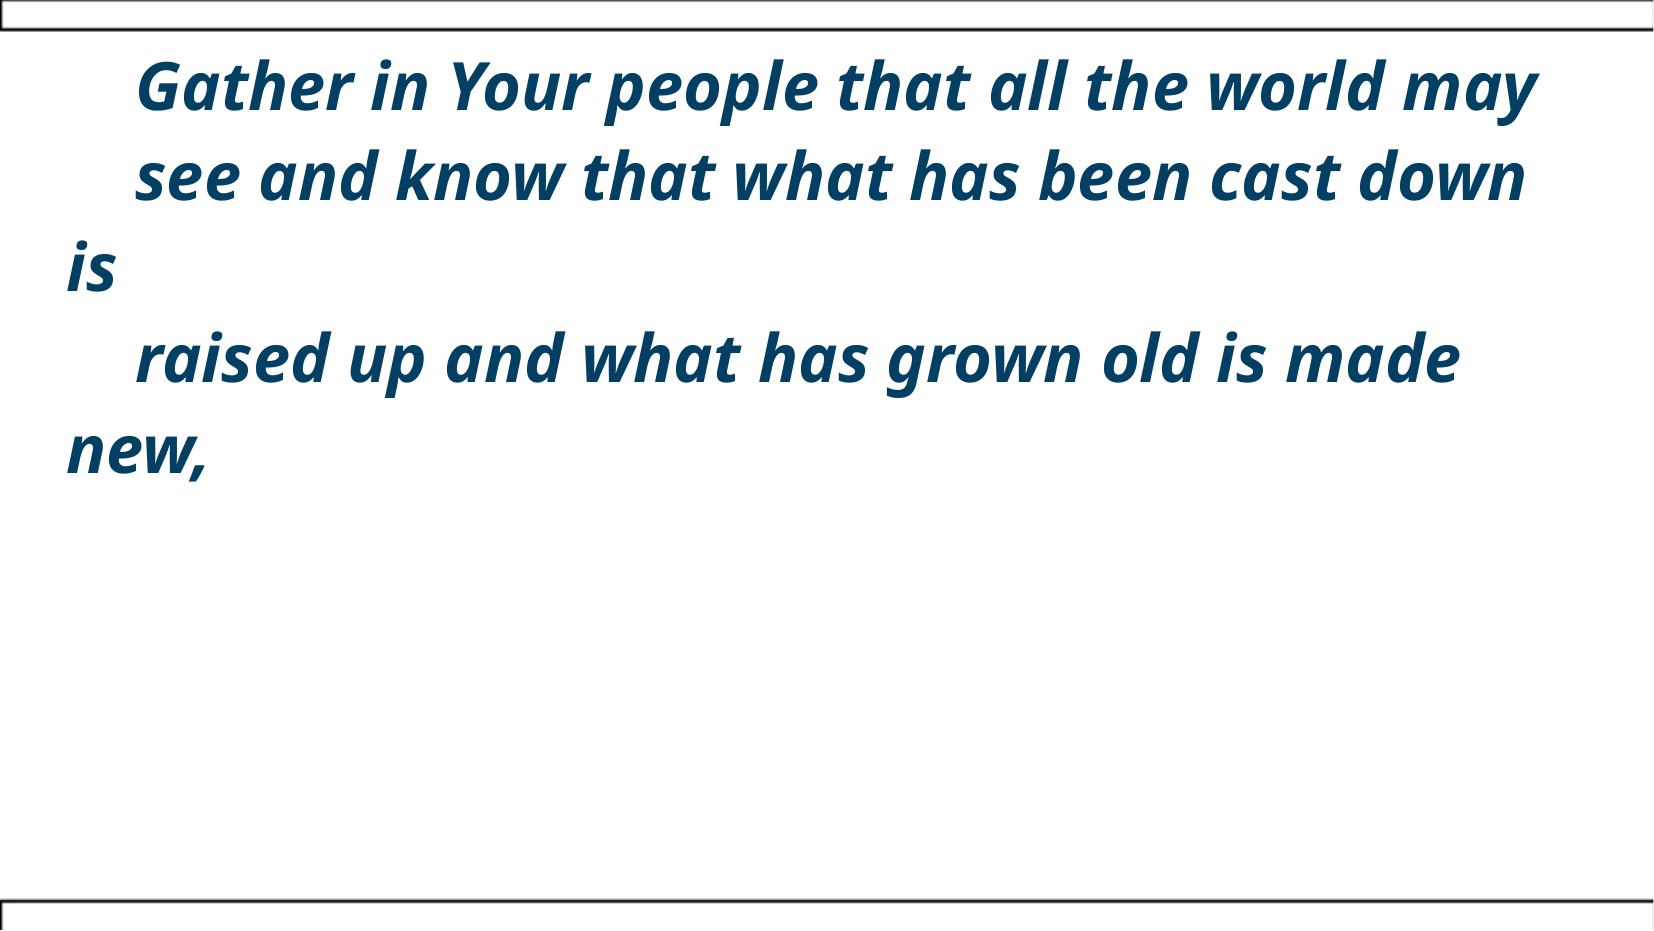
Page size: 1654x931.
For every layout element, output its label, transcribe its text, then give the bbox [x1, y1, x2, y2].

picture [0, 0, 1654, 930]
text_box Gather in Your people that all the world may see and know that what has been cast down is raised up and what has grown old is made new, [51, 31, 1597, 316]
